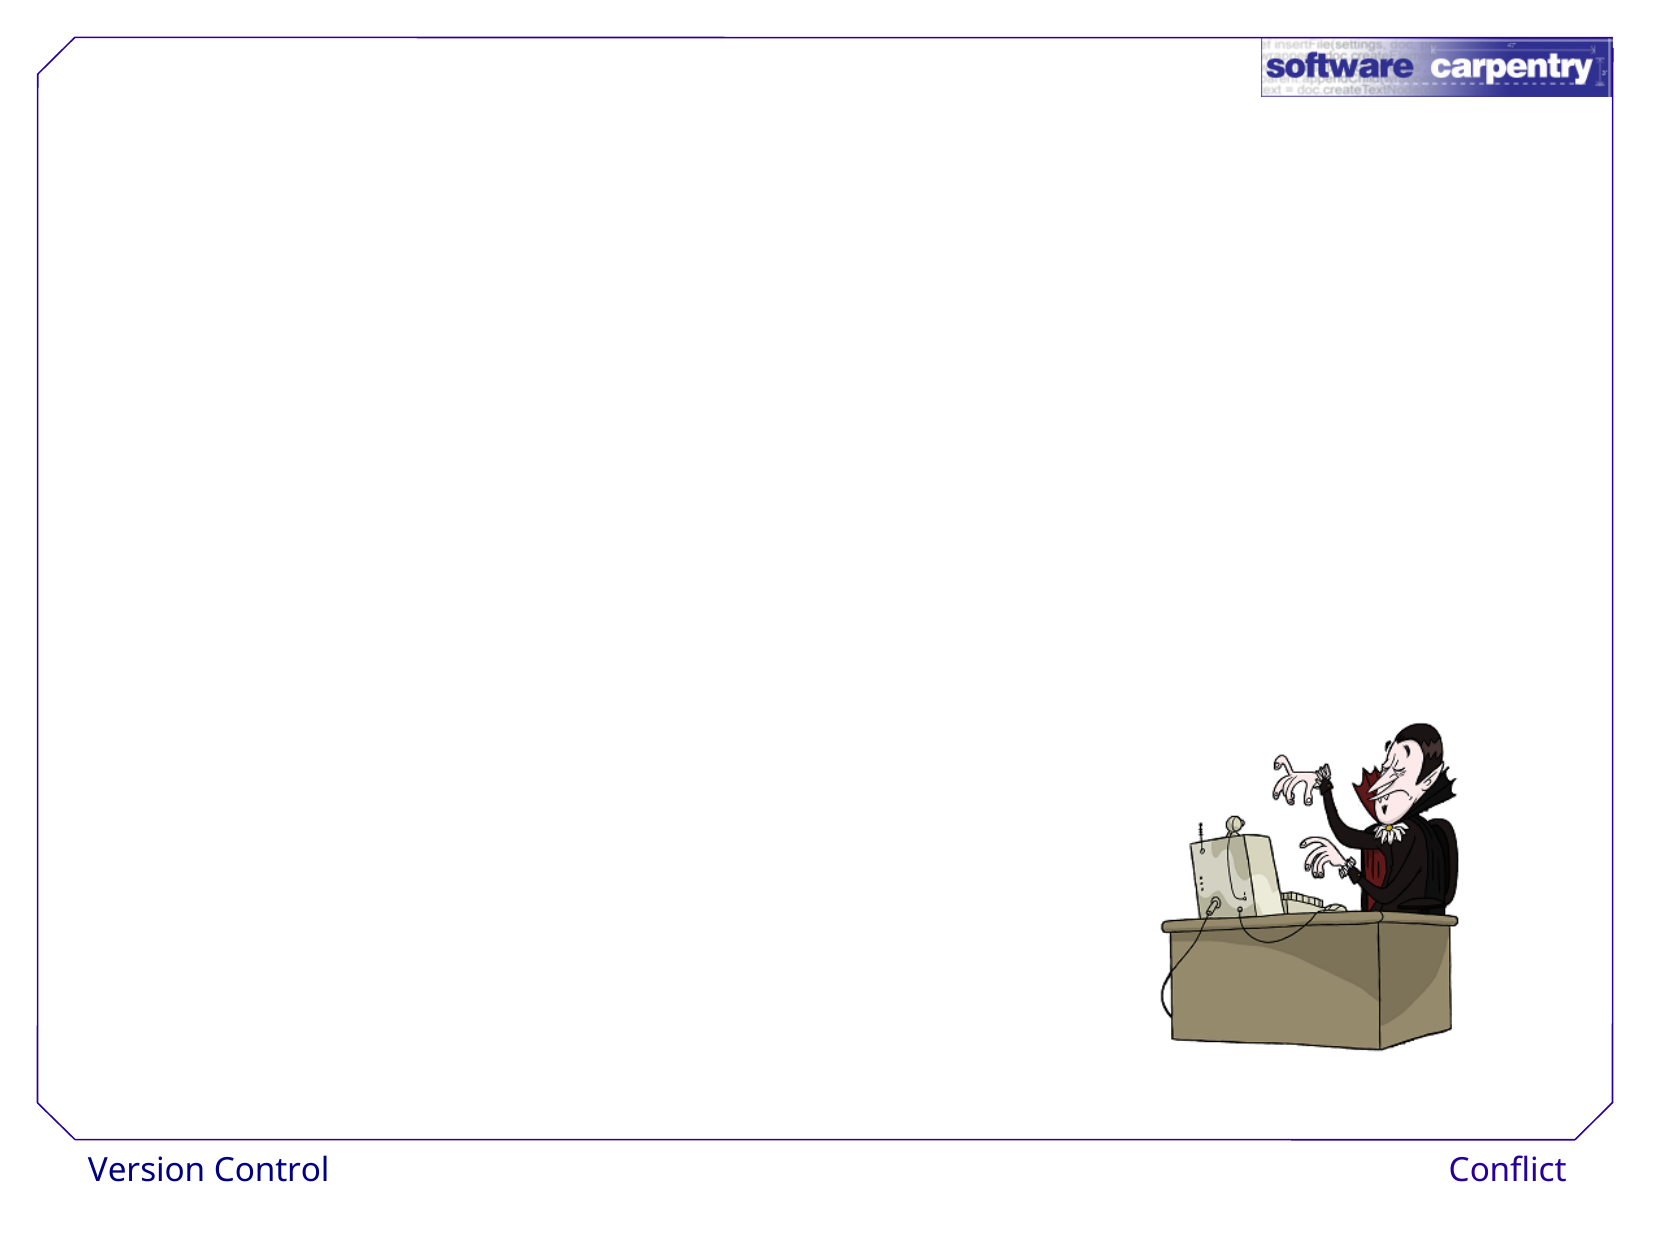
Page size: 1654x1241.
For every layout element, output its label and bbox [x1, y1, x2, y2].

picture [1261, 39, 1613, 97]
picture [1148, 695, 1474, 1067]
